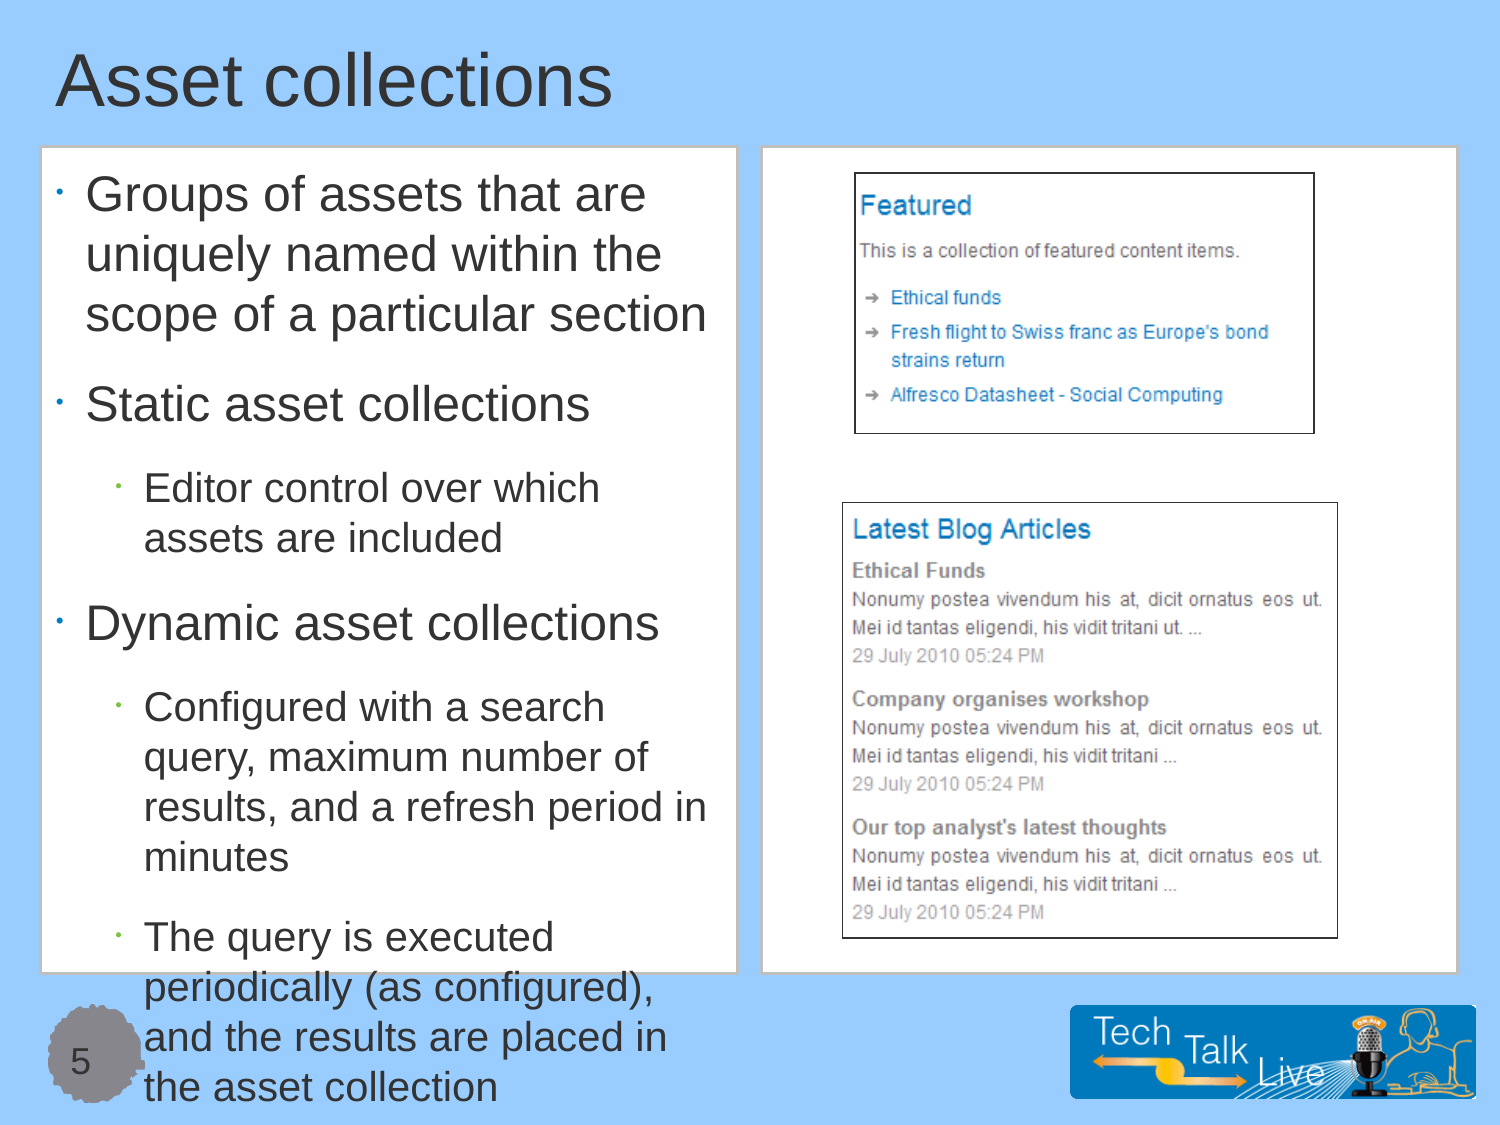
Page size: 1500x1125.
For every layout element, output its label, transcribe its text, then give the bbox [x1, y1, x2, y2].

list Groups of assets that are uniquely named within the scope of a particular section Static asset collections Editor control over which assets are included Dynamic asset collections Configured with a search query, maximum number of results, and a refresh period in minutes The query is executed periodically (as configured), and the results are placed in the asset collection CMIS and Lucene supported [40, 146, 738, 1125]
picture [843, 503, 1337, 938]
title Asset collections [40, 16, 1459, 128]
picture [855, 173, 1314, 433]
picture [1069, 1005, 1476, 1099]
